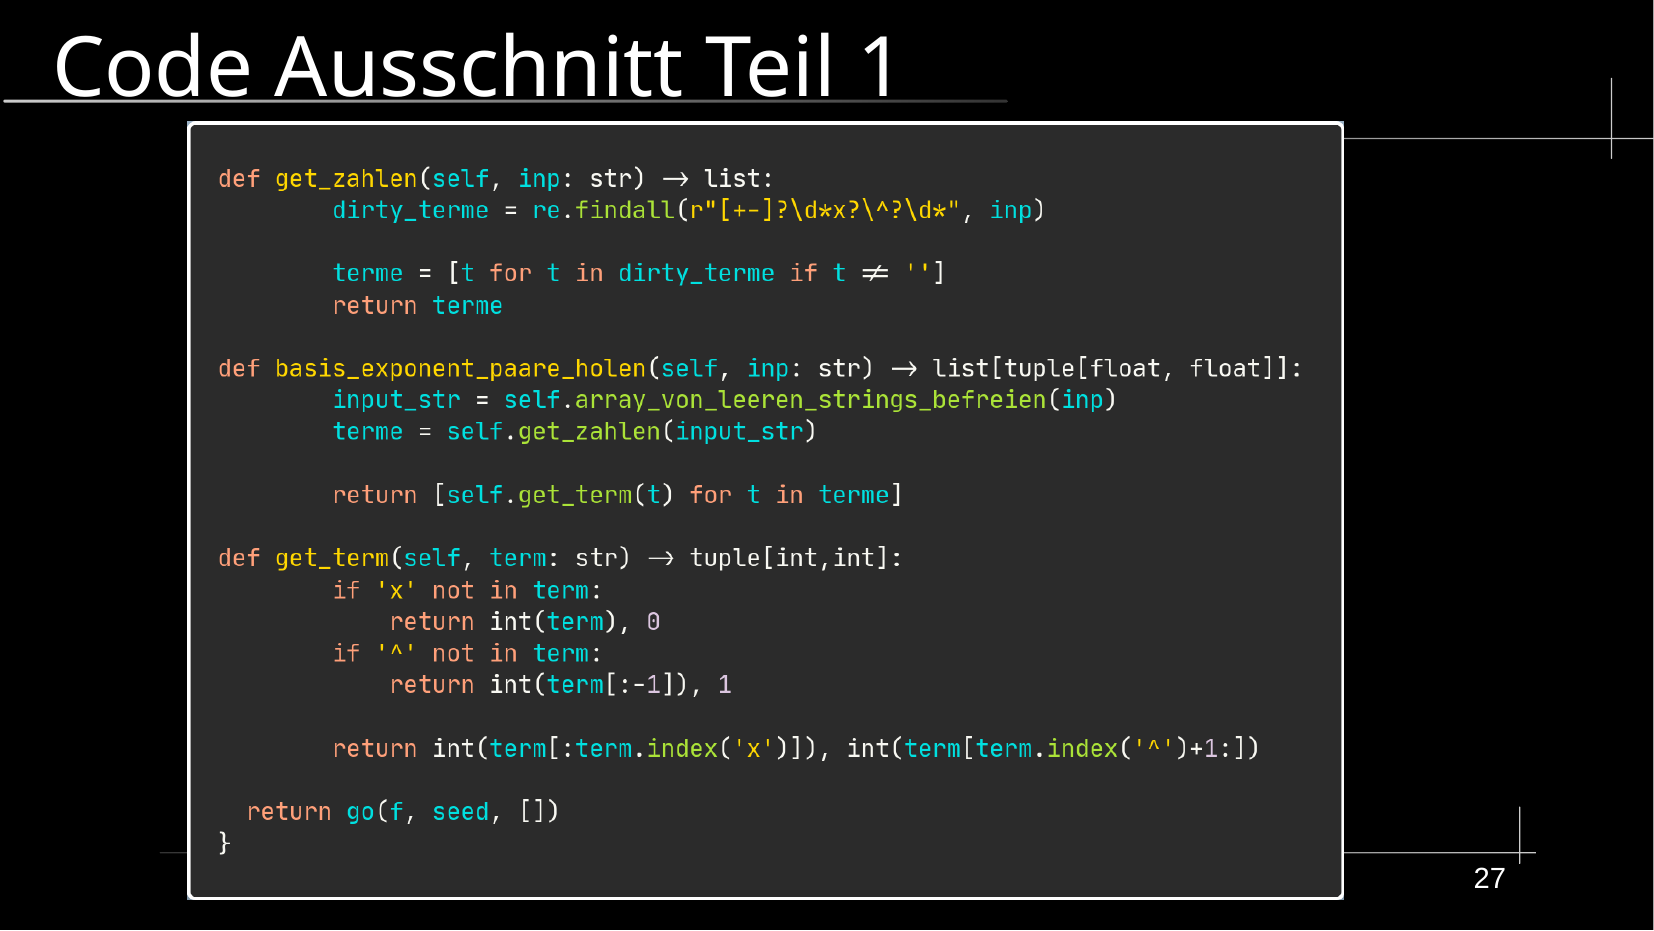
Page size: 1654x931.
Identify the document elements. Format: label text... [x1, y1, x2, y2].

text_box Code Ausschnitt Teil 1 [37, 0, 1013, 99]
picture [187, 121, 1344, 901]
